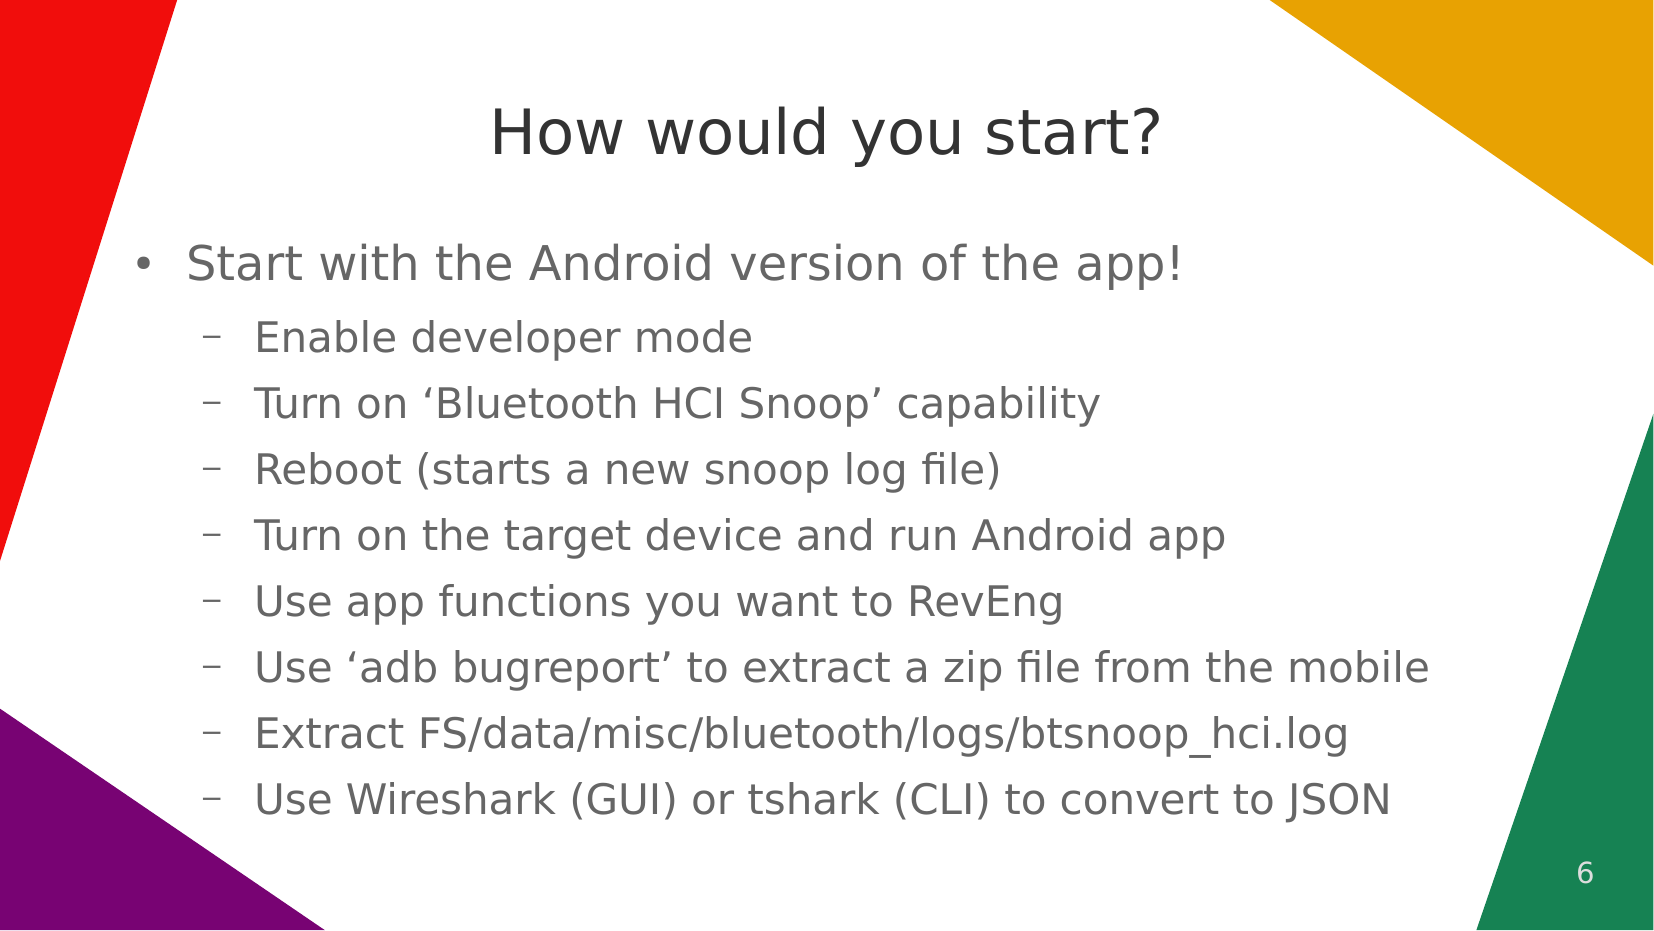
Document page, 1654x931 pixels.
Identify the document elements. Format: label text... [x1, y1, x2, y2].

list Start with the Android version of the app! Enable developer mode Turn on ‘Bluetooth HCI Snoop’ capability Reboot (starts a new snoop log file) Turn on the target device and run Android app Use app functions you want to RevEng Use ‘adb bugreport’ to extract a zip file from the mobile Extract FS/data/misc/bluetooth/logs/btsnoop_hci.log Use Wireshark (GUI) or tshark (CLI) to convert to JSON [118, 236, 1536, 827]
title How would you start? [118, 59, 1536, 207]
